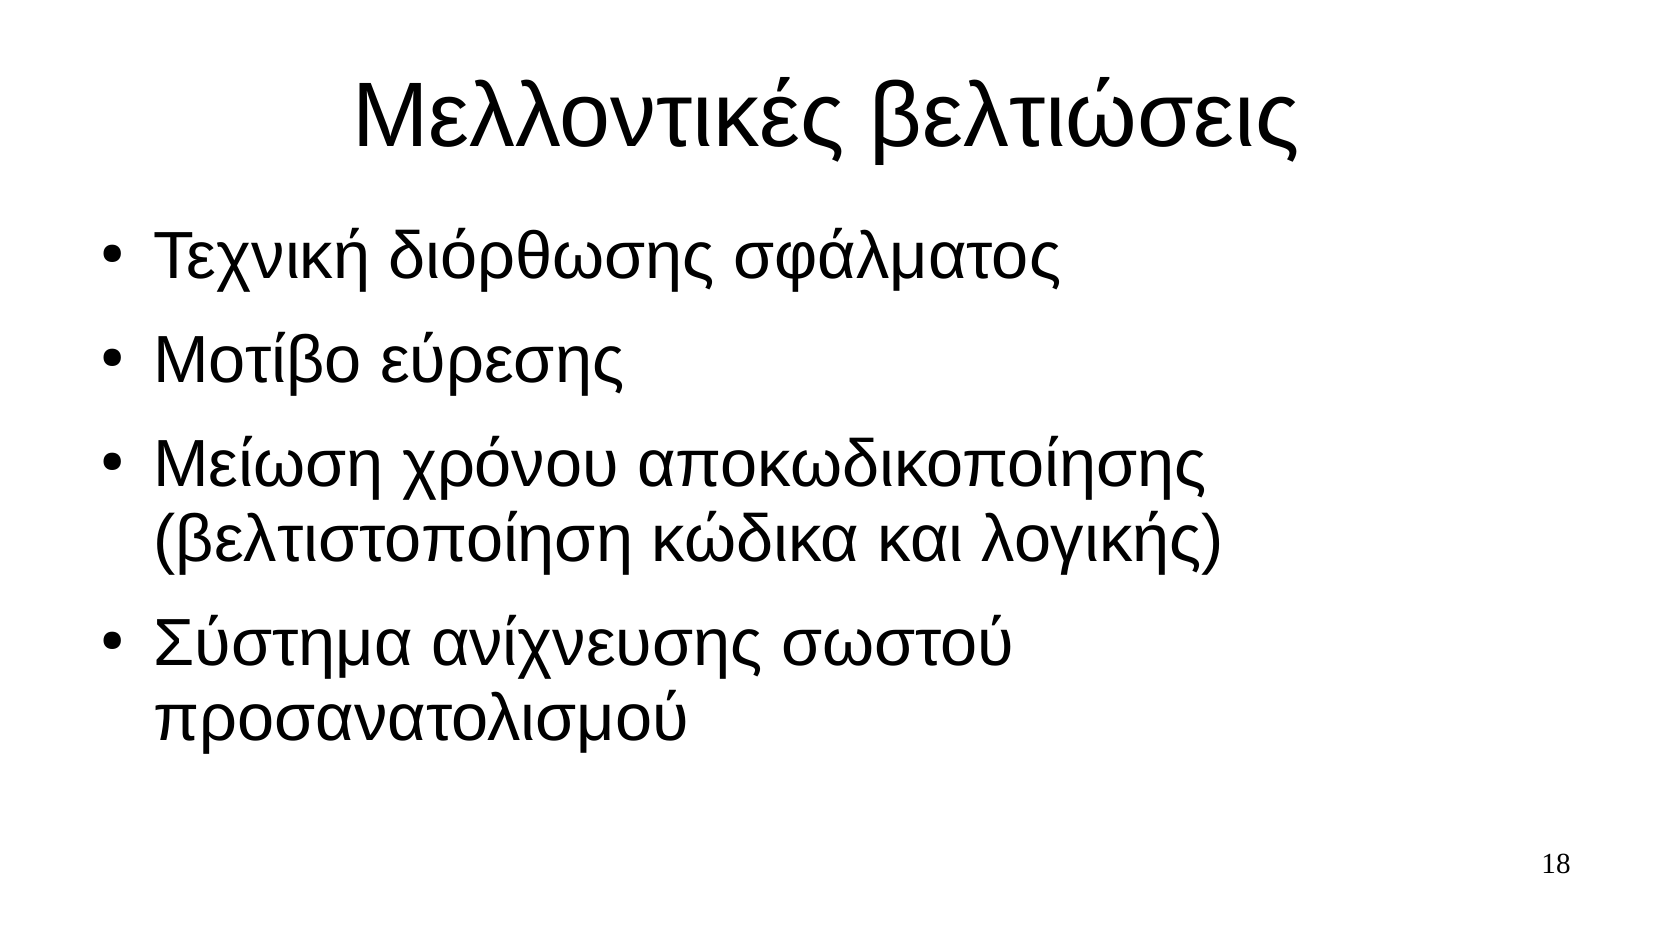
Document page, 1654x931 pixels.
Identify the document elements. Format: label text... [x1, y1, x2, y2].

title Μελλοντικές βελτιώσεις [82, 37, 1571, 193]
list Τεχνική διόρθωσης σφάλματος Μοτίβο εύρεσης Μείωση χρόνου αποκωδικοποίησης (βελτιστοποίηση κώδικα και λογικής) Σύστημα ανίχνευσης σωστού προσανατολισμού [82, 217, 1463, 901]
